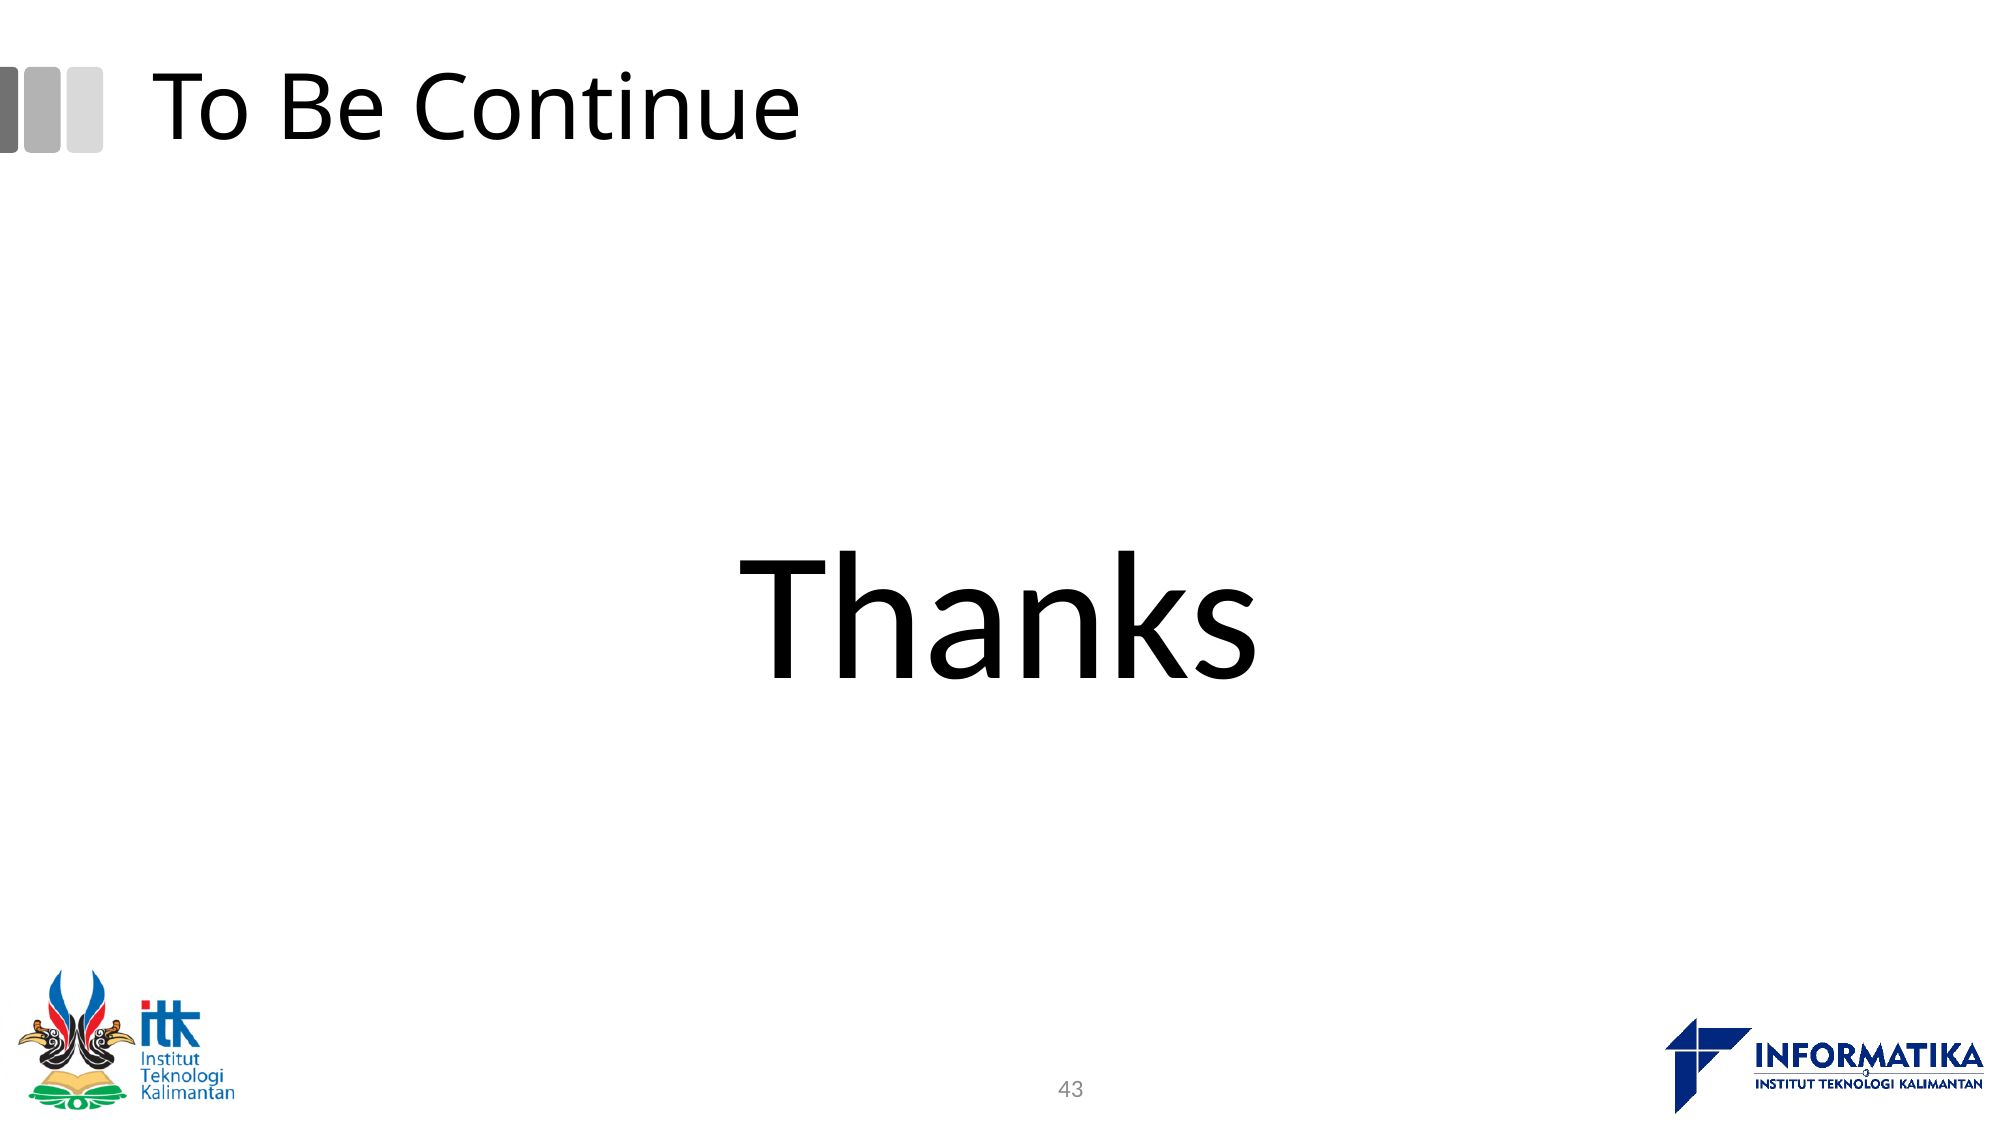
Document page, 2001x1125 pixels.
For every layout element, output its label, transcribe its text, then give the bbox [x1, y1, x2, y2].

picture [1664, 1017, 1984, 1114]
picture [0, 935, 253, 1125]
list Thanks [137, 262, 1863, 977]
title To Be Continue [137, 1, 1863, 219]
